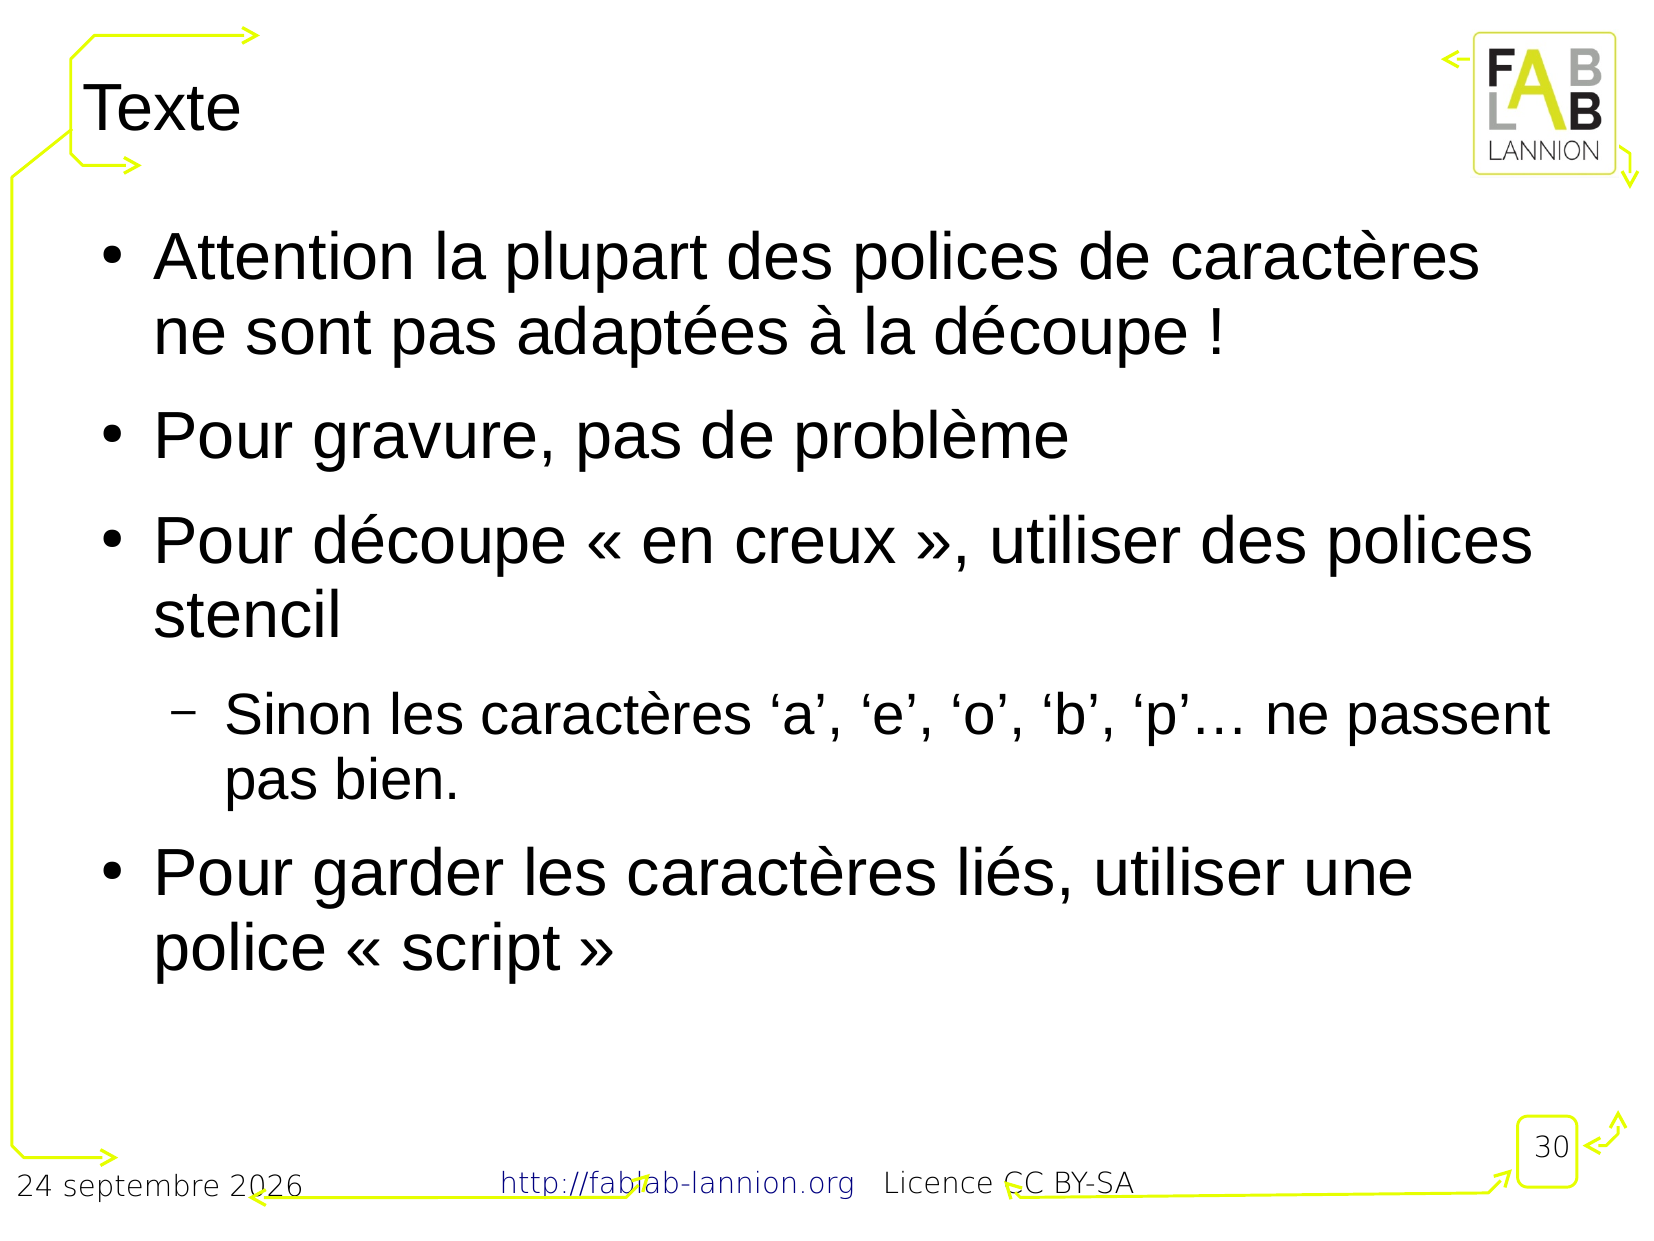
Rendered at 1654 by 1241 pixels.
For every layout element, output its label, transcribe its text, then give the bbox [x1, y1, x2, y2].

picture [1470, 29, 1619, 178]
title Texte [82, 49, 1441, 166]
list Attention la plupart des polices de caractères ne sont pas adaptées à la découpe ! Pour gravure, pas de problème Pour découpe « en creux », utiliser des polices stencil Sinon les caractères ‘a’, ‘e’, ‘o’, ‘b’, ‘p’… ne passent pas bien. Pour garder les caractères liés, utiliser une police « script » [82, 219, 1571, 1170]
